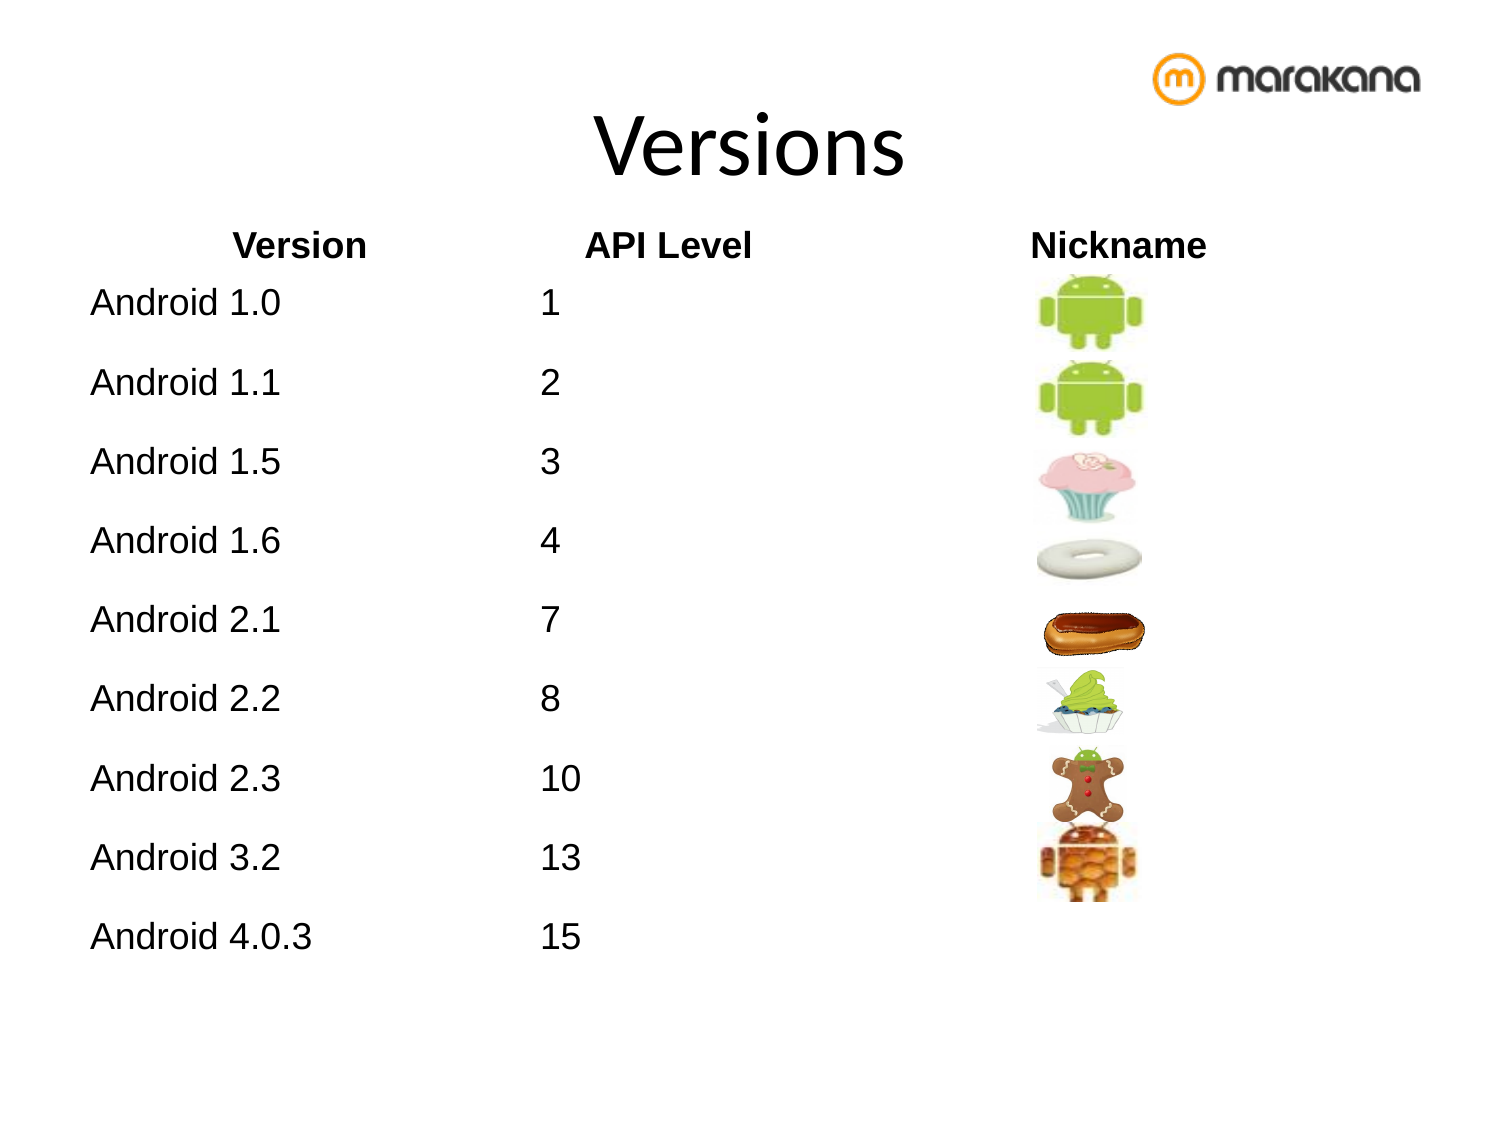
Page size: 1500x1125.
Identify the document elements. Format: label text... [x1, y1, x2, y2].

table_header Nickname [1039, 233, 1050, 251]
table_header API Level [525, 233, 812, 274]
table_header Version [238, 233, 251, 253]
table_cell 7 [525, 591, 812, 670]
table_cell [812, 512, 1425, 591]
table_cell Android 1.0 [75, 274, 525, 354]
table_cell Android 2.1 [75, 591, 525, 670]
table_cell Android 4.0.3 [75, 908, 525, 987]
title Versions [75, 45, 1425, 233]
table_header Version [75, 233, 525, 274]
picture [1033, 531, 1153, 735]
table_cell Android 1.5 [75, 433, 525, 512]
table_cell 3 [525, 433, 812, 512]
table_cell 2 [525, 354, 812, 433]
table_cell [812, 670, 1425, 749]
table_cell [812, 829, 1425, 908]
picture [1035, 274, 1148, 353]
table_cell 4 [525, 512, 812, 591]
table_cell Android 2.3 [75, 749, 525, 829]
table_cell Android 1.1 [75, 354, 525, 433]
table_cell [1109, 591, 1425, 670]
table_cell [812, 433, 1425, 512]
table_cell 10 [525, 749, 812, 829]
table_cell [812, 591, 1072, 670]
picture [1033, 449, 1138, 525]
table_cell [812, 274, 1425, 354]
table_cell [1127, 749, 1425, 829]
table_cell [812, 749, 1049, 829]
picture [1035, 360, 1148, 438]
table_cell 8 [525, 670, 812, 749]
table_cell 15 [525, 908, 812, 987]
table_cell Android 3.2 [75, 829, 525, 908]
picture [1037, 745, 1142, 902]
table_header Nickname [812, 233, 1425, 274]
table_cell [812, 354, 1425, 433]
table_cell [812, 908, 1425, 987]
table_cell Android 2.2 [75, 670, 525, 749]
table_cell 13 [525, 829, 812, 908]
table_cell Android 1.6 [75, 512, 525, 591]
table_cell 1 [525, 274, 812, 354]
